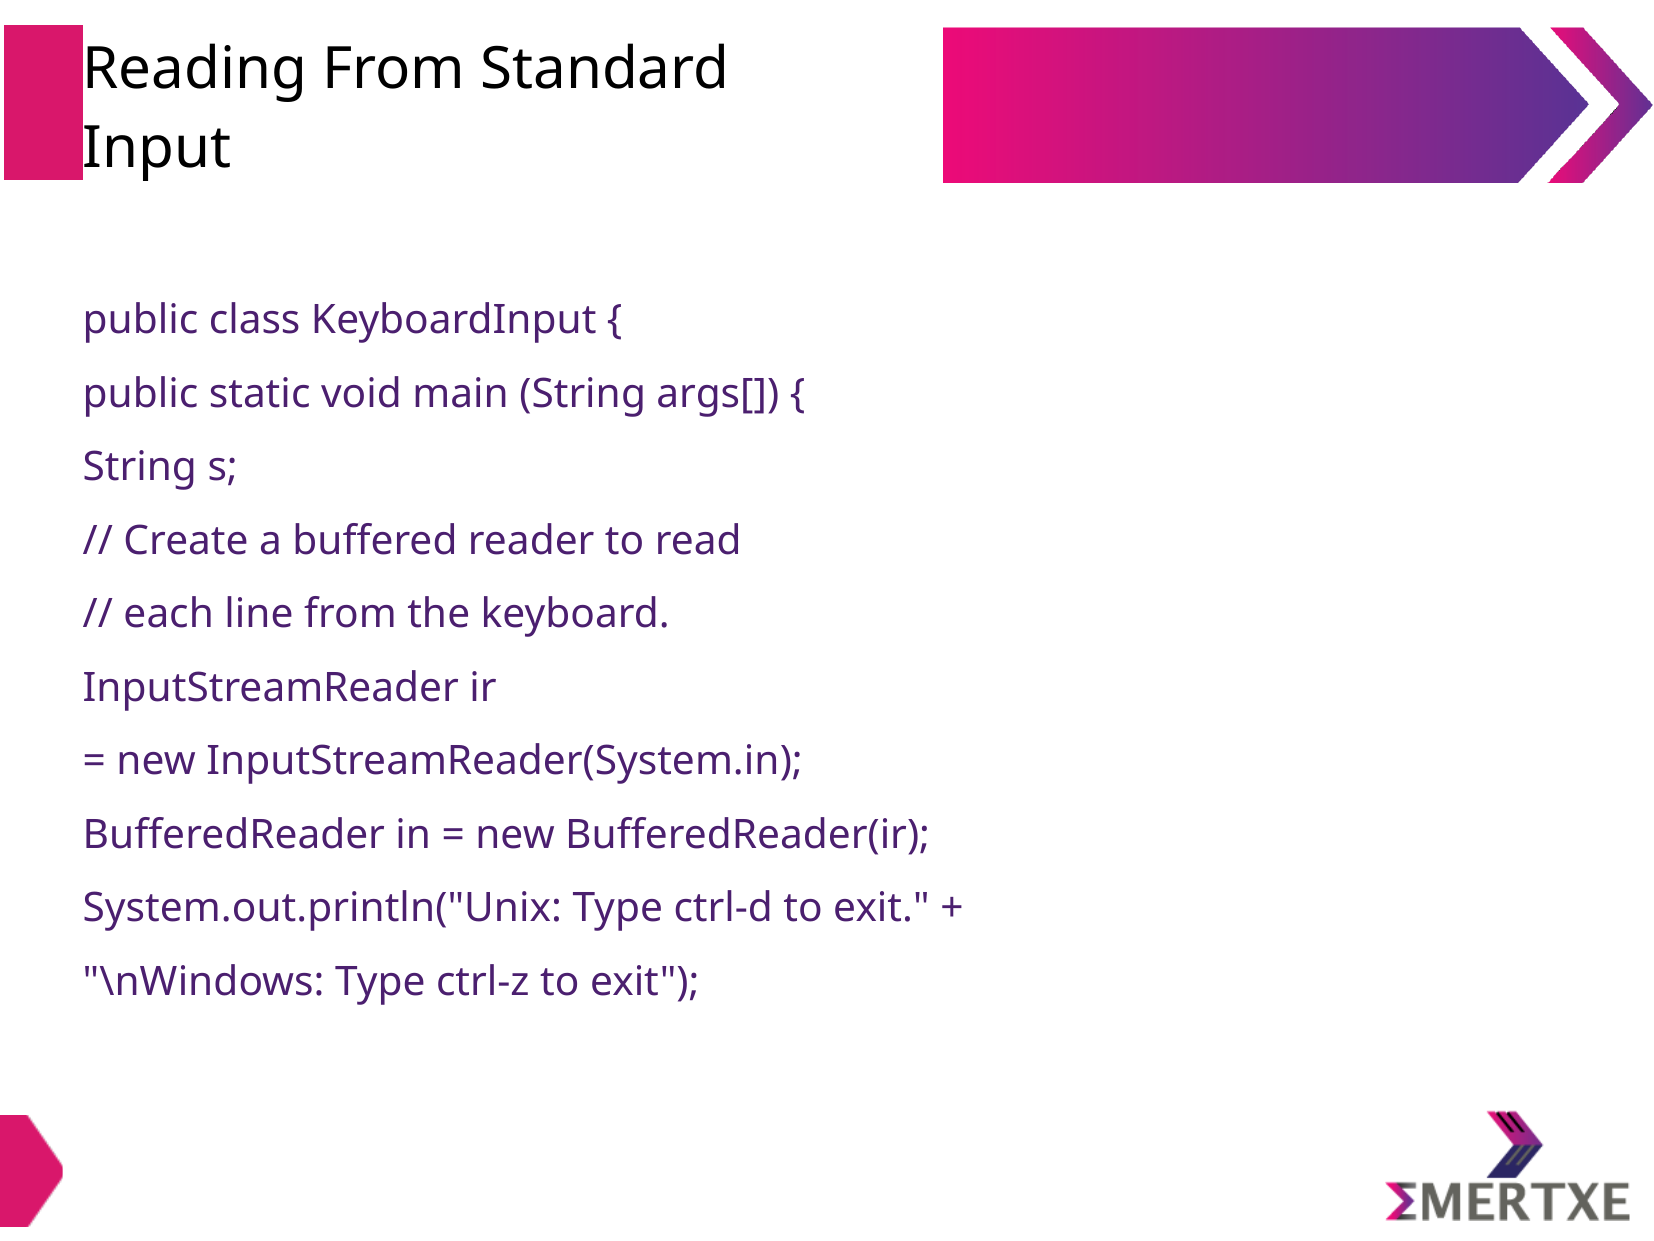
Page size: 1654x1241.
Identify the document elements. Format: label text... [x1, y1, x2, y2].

title Reading From Standard Input [82, 2, 1571, 210]
picture [1385, 1107, 1631, 1221]
list public class KeyboardInput { public static void main (String args[]) { String s; // Create a buffered reader to read // each line from the keyboard. InputStreamReader ir = new InputStreamReader(System.in); BufferedReader in = new BufferedReader(ir); System.out.println("Unix: Type ctrl-d to exit." + "\nWindows: Type ctrl-z to exit"); [82, 290, 1571, 1010]
picture [1571, 27, 1653, 183]
